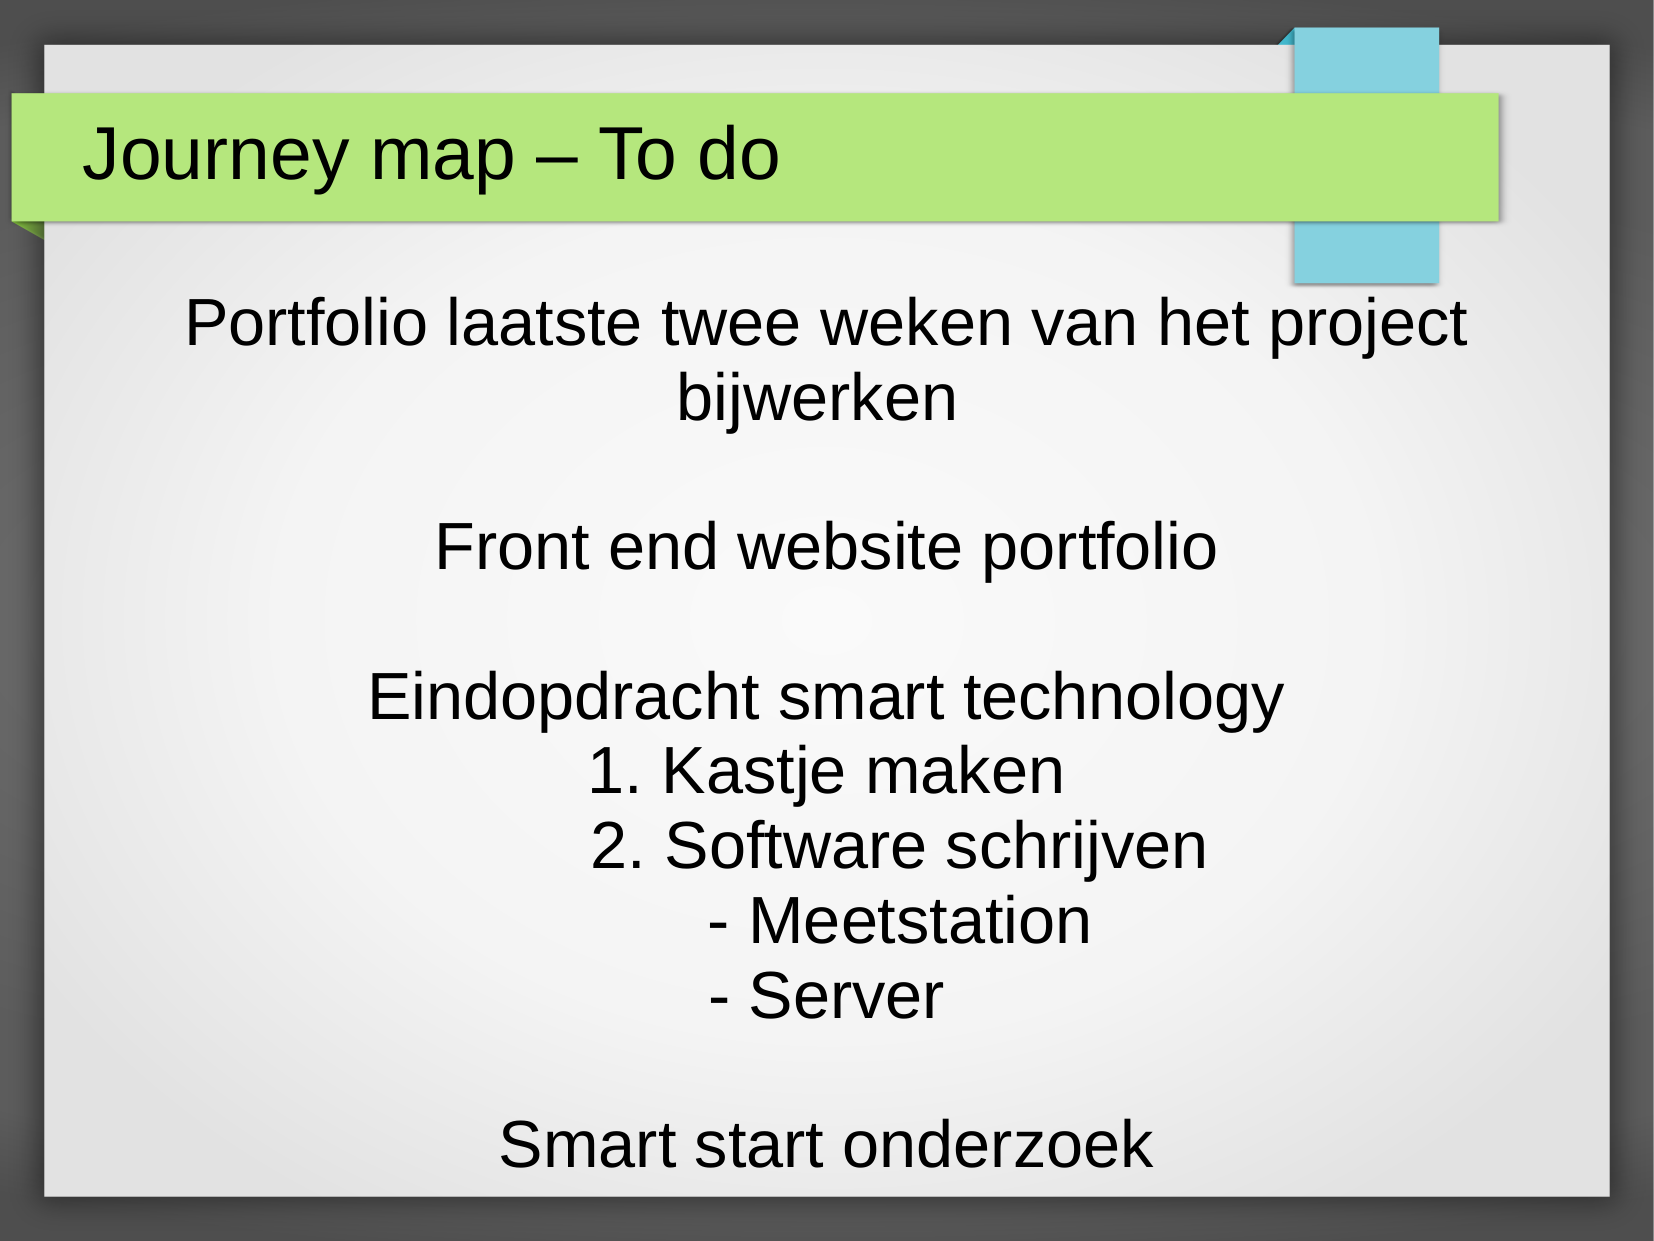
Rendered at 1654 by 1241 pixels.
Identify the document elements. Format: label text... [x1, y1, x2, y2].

title Journey map – To do [82, 94, 1264, 210]
subtitle Portfolio laatste twee weken van het project bijwerken Front end website portfolio Eindopdracht smart technology 1. Kastje maken 2. Software schrijven - Meetstation - Server Smart start onderzoek [82, 210, 1571, 1241]
picture [0, 0, 1654, 1241]
